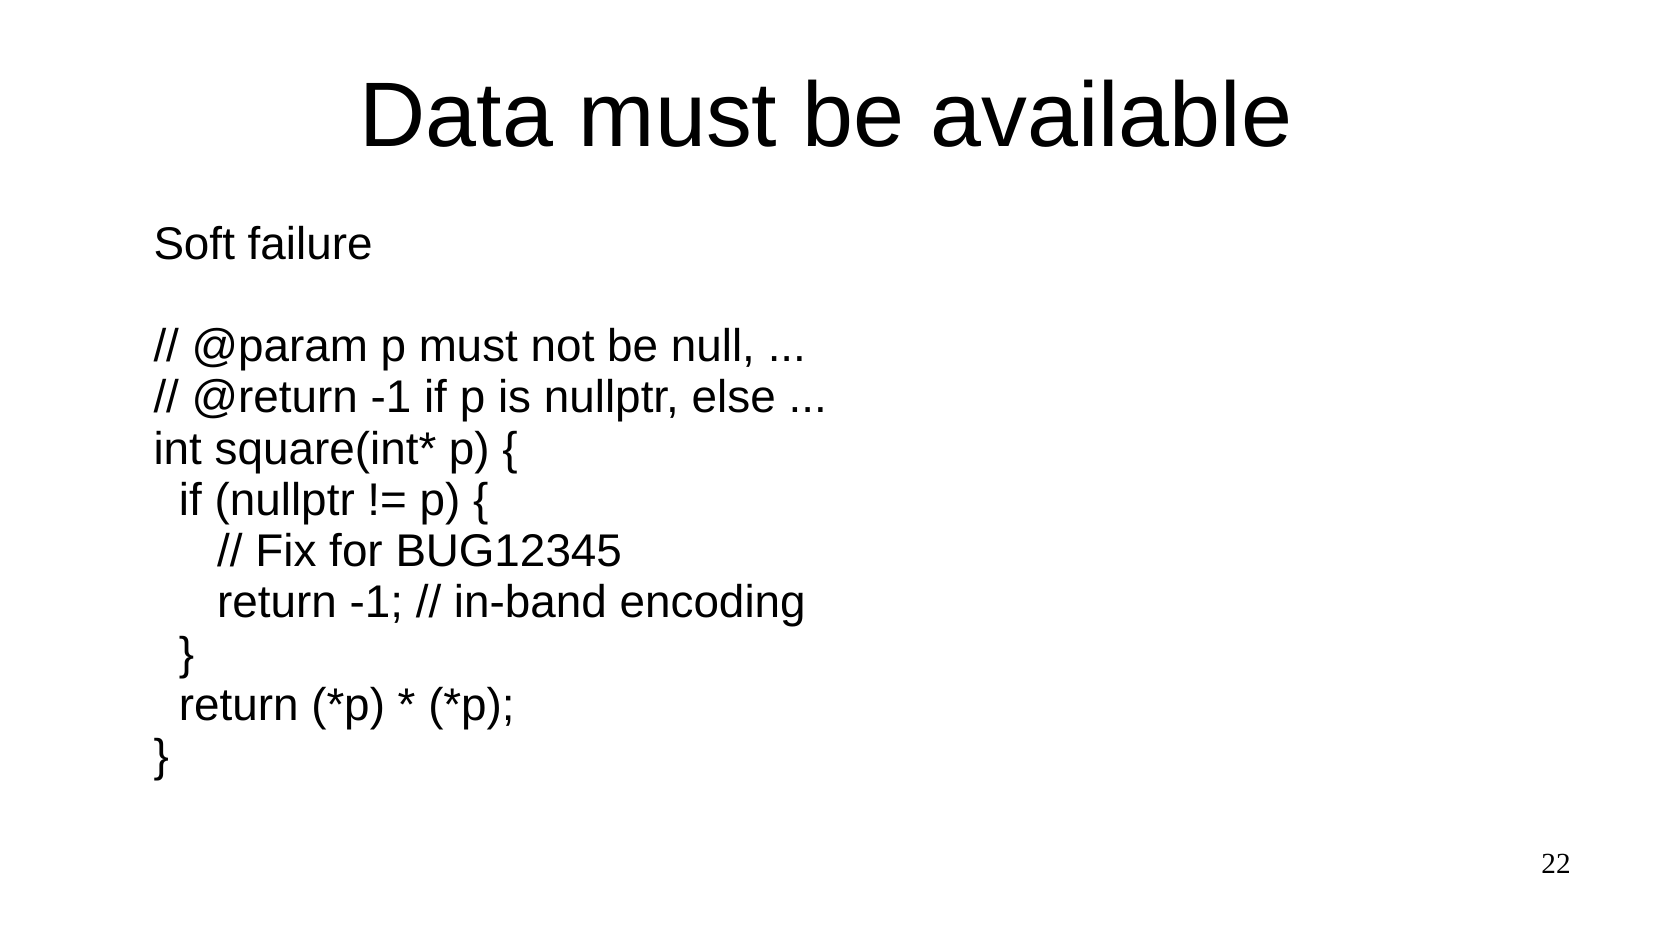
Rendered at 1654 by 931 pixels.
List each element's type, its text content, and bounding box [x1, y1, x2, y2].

title Data must be available [82, 37, 1571, 193]
list Soft failure // @param p must not be null, ... // @return -1 if p is nullptr, else ... int square(int* p) { if (nullptr != p) { // Fix for BUG12345 return -1; // in-band encoding } return (*p) * (*p); } [82, 217, 1571, 758]
